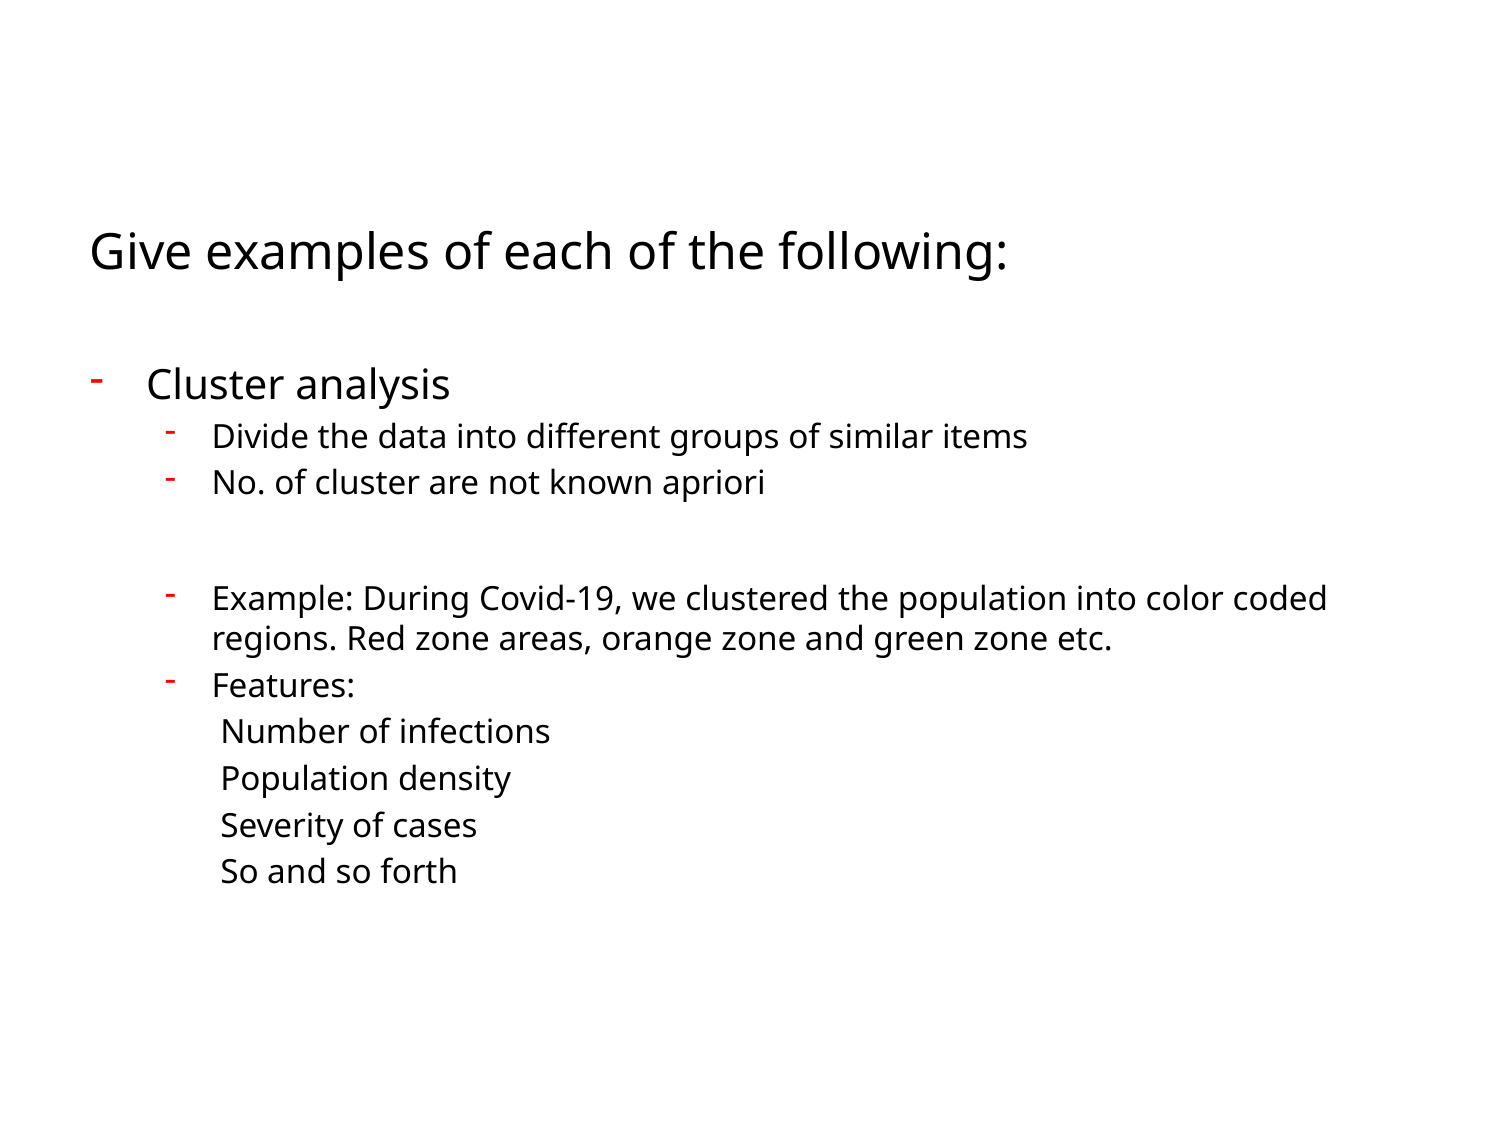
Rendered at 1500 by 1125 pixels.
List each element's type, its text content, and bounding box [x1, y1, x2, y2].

list Give examples of each of the following: Cluster analysis Divide the data into different groups of similar items No. of cluster are not known apriori Example: During Covid-19, we clustered the population into color coded regions. Red zone areas, orange zone and green zone etc. Features: Number of infections Population density Severity of cases So and so forth [75, 212, 1462, 987]
